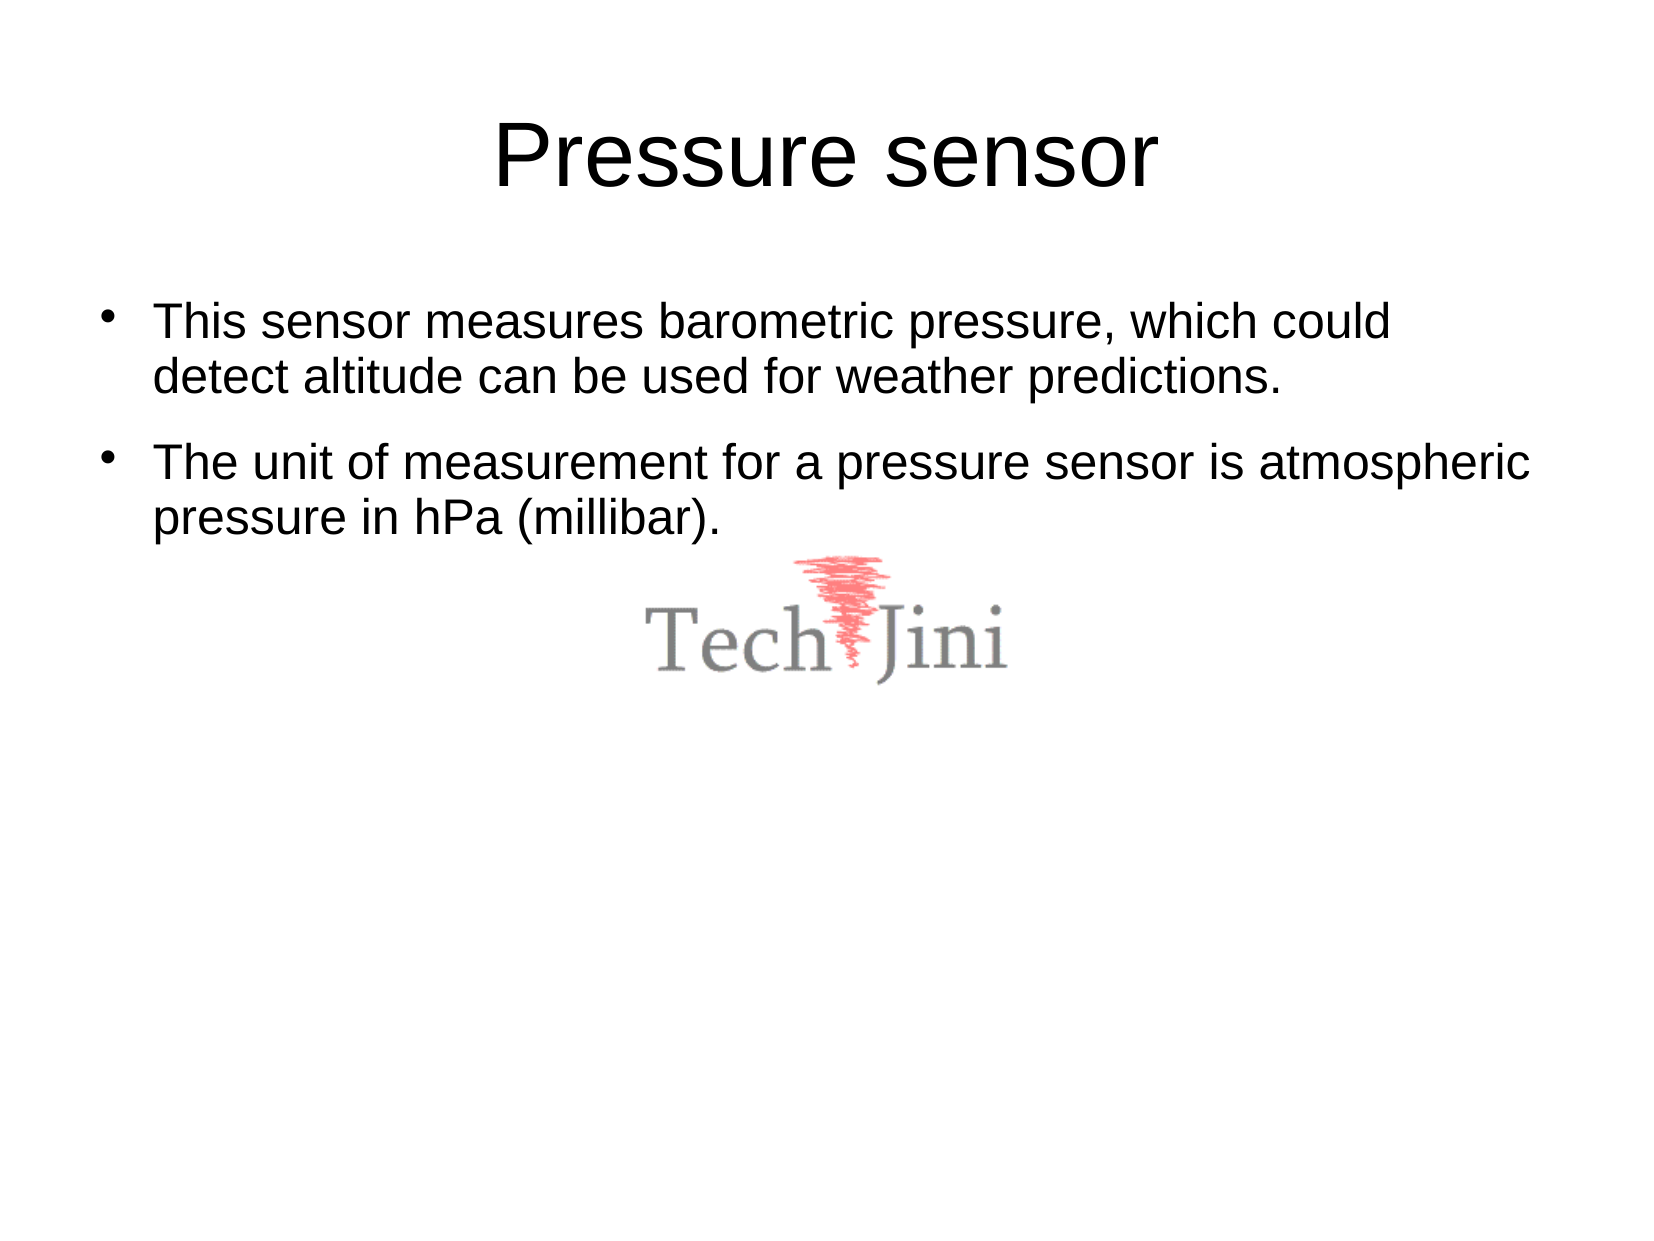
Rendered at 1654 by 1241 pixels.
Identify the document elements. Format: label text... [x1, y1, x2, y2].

title Pressure sensor [82, 49, 1571, 257]
list This sensor measures barometric pressure, which could detect altitude can be used for weather predictions. The unit of measurement for a pressure sensor is atmospheric pressure in hPa (millibar). [82, 290, 1538, 1010]
